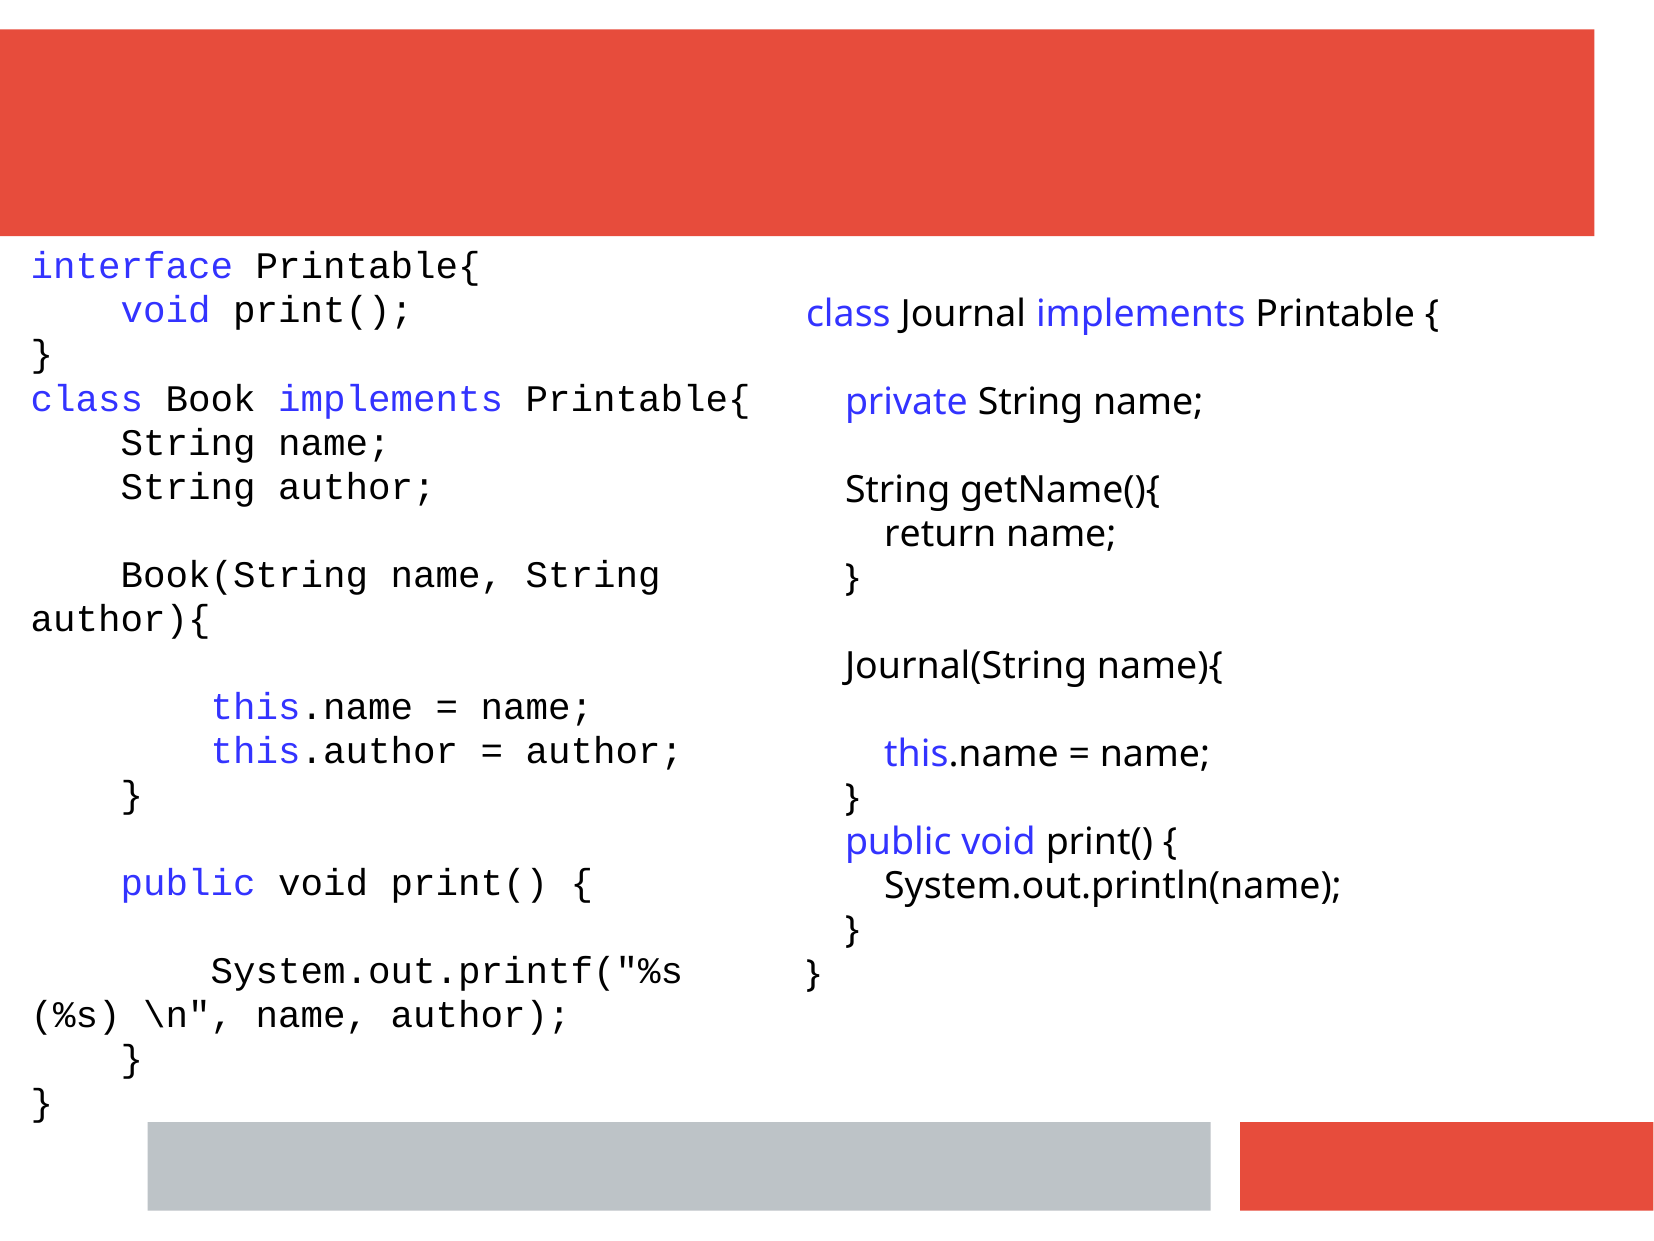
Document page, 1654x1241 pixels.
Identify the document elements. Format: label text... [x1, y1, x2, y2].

text_box class Journal implements Printable { private String name; String getName(){ return name; } Journal(String name){ this.name = name; } public void print() { System.out.println(name); } } [791, 283, 1548, 1049]
text_box interface Printable{ void print(); } class Book implements Printable{ String name; String author; Book(String name, String author){ this.name = name; this.author = author; } public void print() { System.out.printf("%s (%s) \n", name, author); } } [15, 236, 839, 1193]
